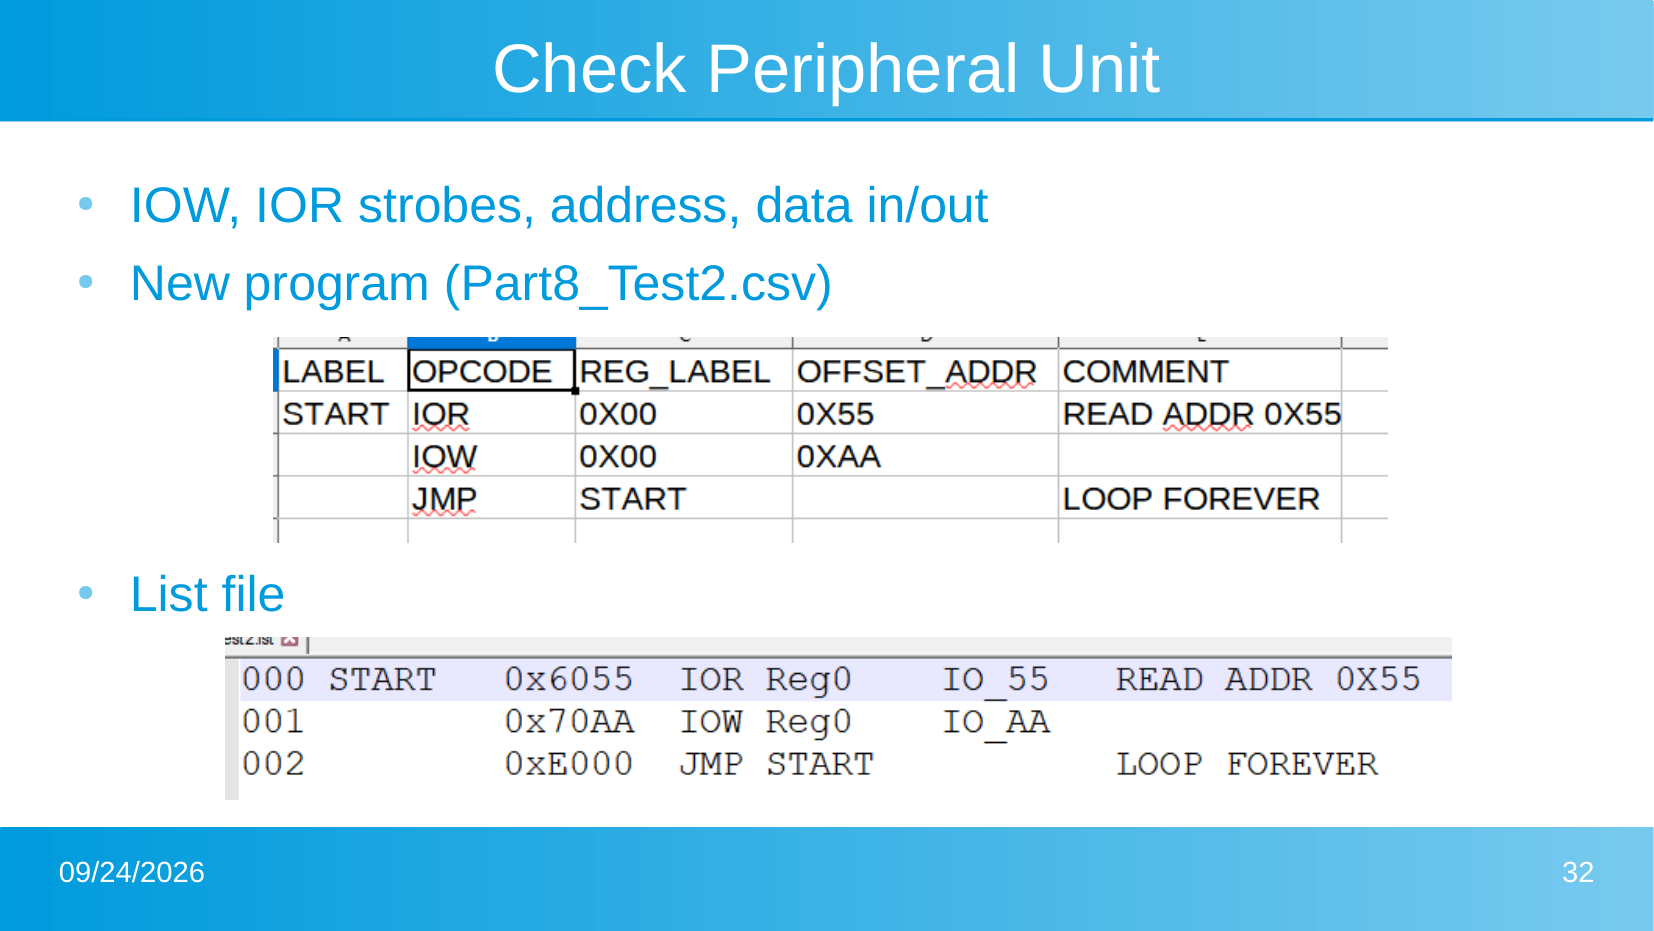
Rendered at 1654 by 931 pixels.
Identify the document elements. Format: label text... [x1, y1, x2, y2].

picture [273, 337, 1388, 543]
title Check Peripheral Unit [59, 29, 1595, 108]
picture [225, 637, 1452, 800]
list IOW, IOR strobes, address, data in/out New program (Part8_Test2.csv) List file [59, 177, 1595, 768]
